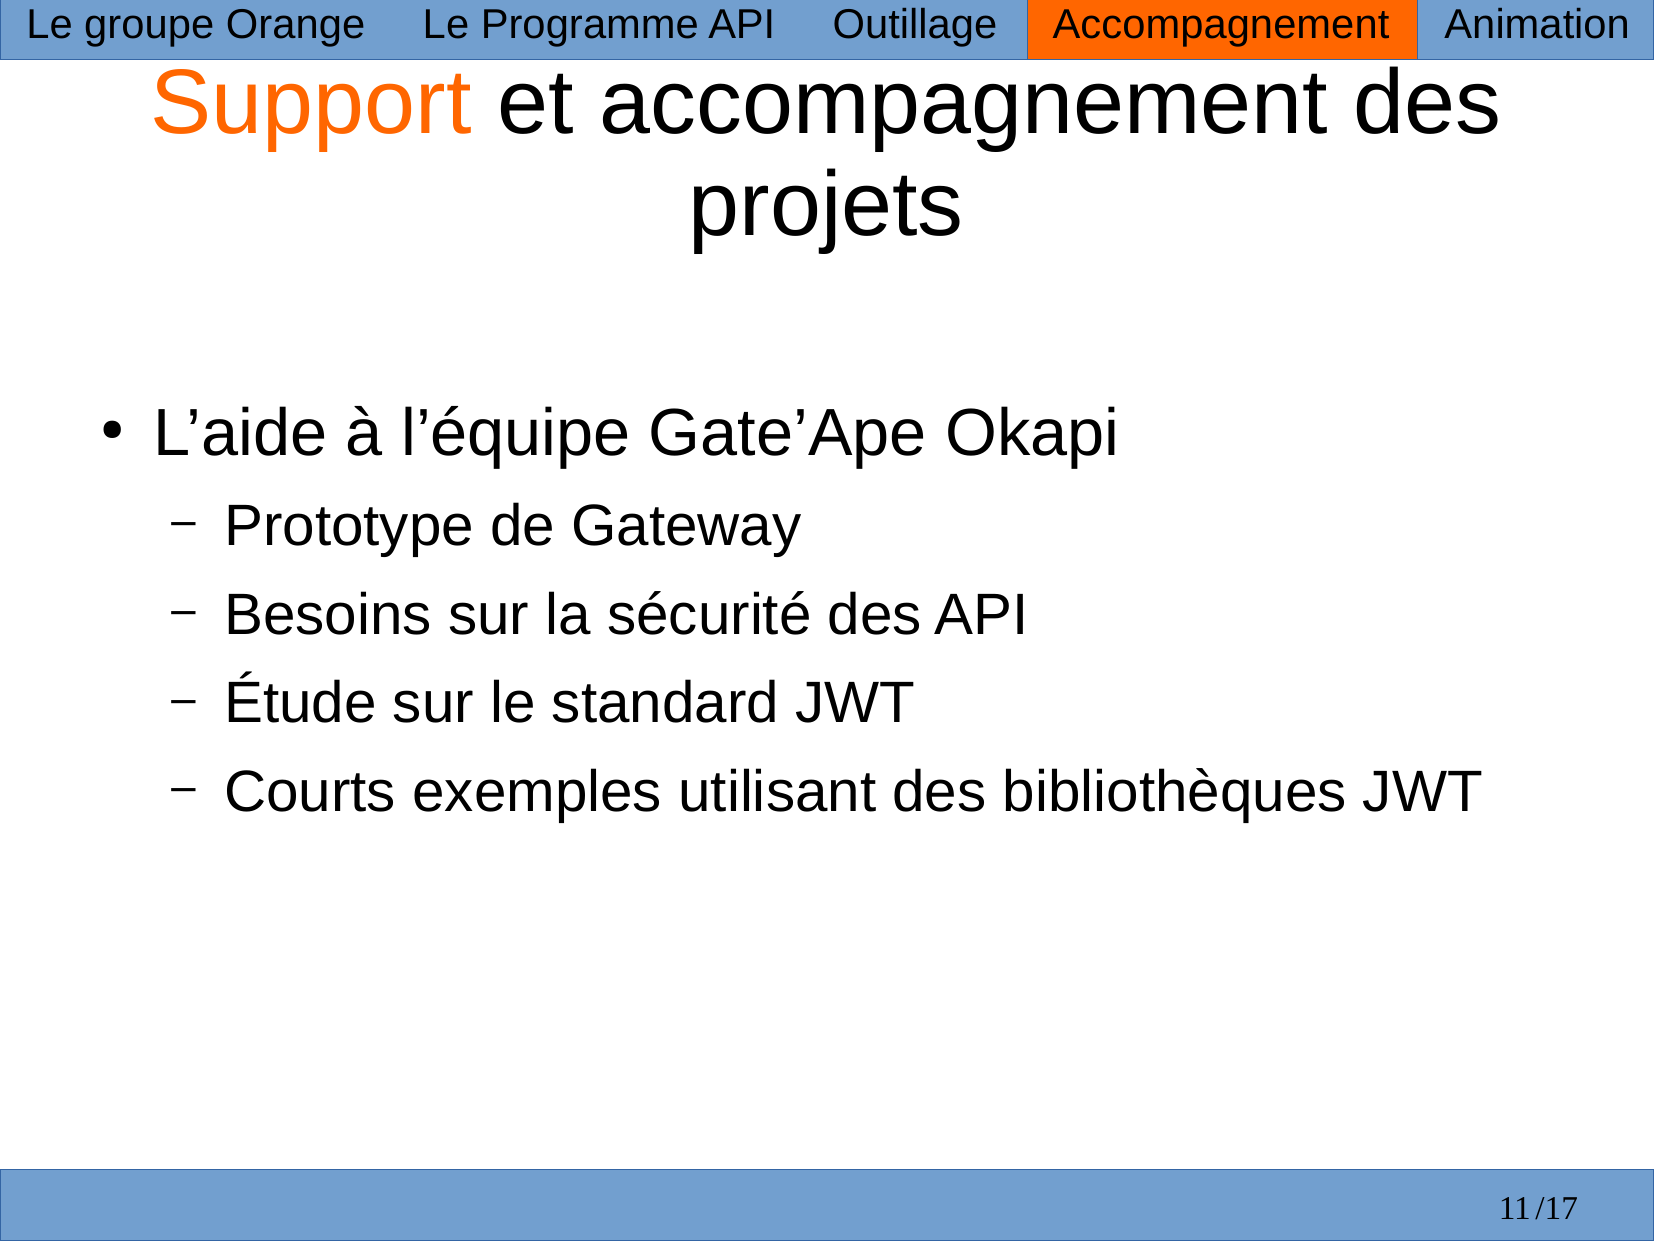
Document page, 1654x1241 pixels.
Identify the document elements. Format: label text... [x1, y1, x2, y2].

text_box Le groupe Orange Le Programme API Outillage Accompagnement Animation [0, 0, 1654, 60]
list L’aide à l’équipe Gate’Ape Okapi Prototype de Gateway Besoins sur la sécurité des API Étude sur le standard JWT Courts exemples utilisant des bibliothèques JWT [82, 290, 1571, 1010]
title Support et accompagnement des projets [82, 60, 1571, 257]
